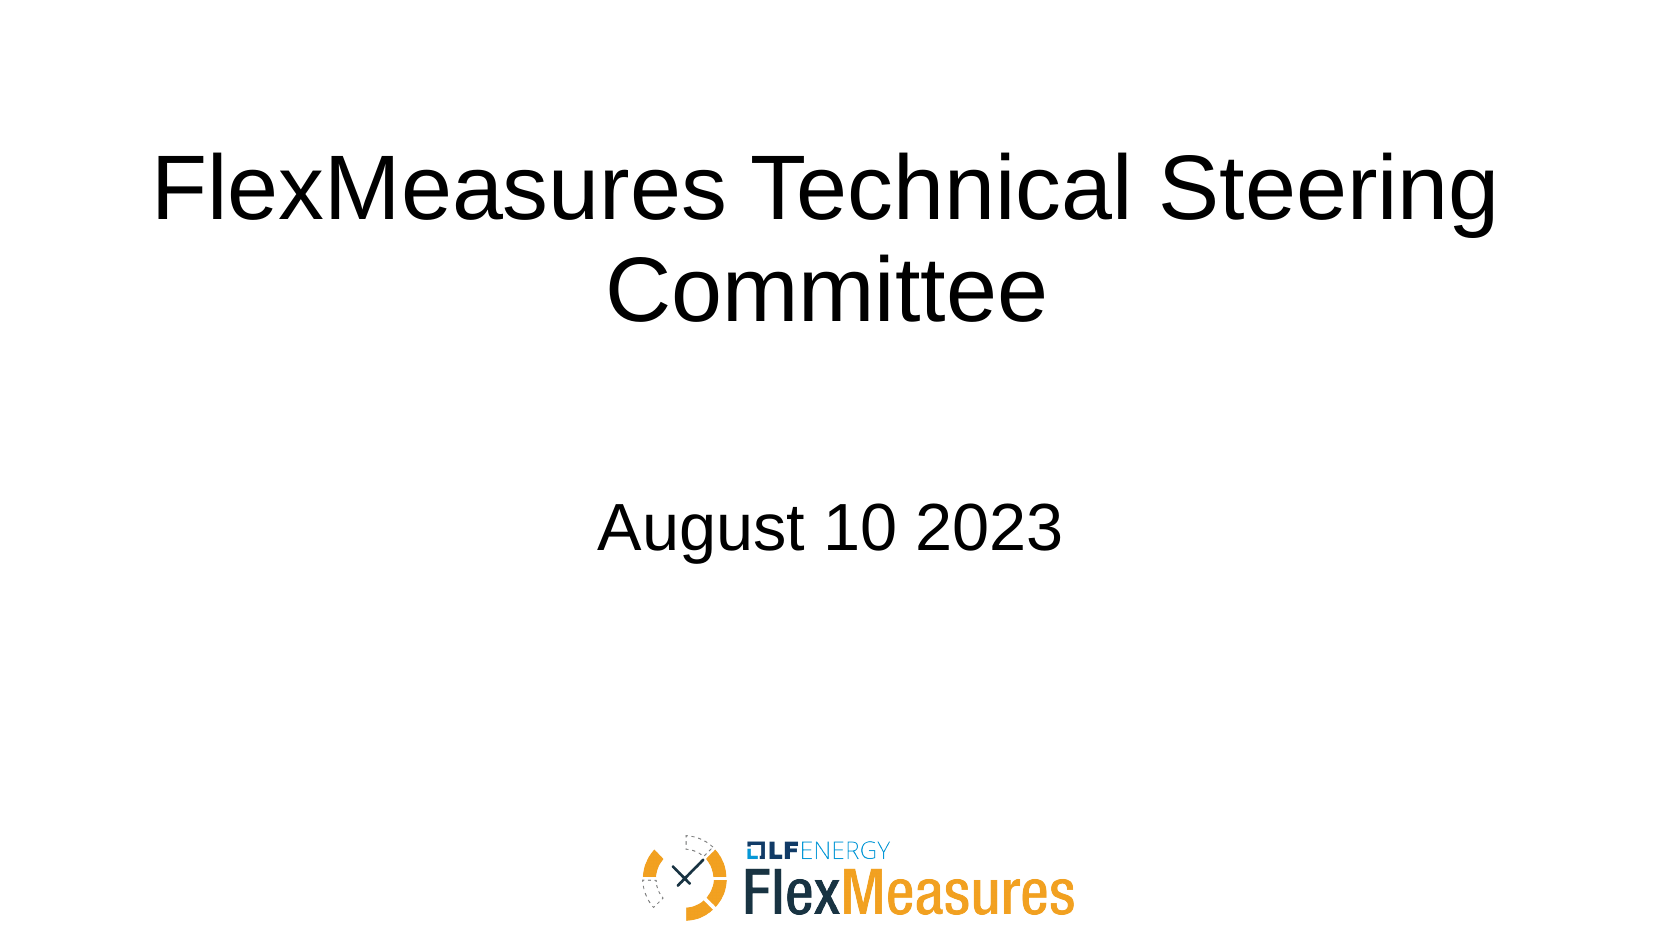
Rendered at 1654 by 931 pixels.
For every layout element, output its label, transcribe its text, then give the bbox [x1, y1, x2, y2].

subtitle August 10 2023 [86, 257, 1575, 798]
picture [642, 835, 1074, 921]
title FlexMeasures Technical Steering Committee [82, 136, 1571, 342]
